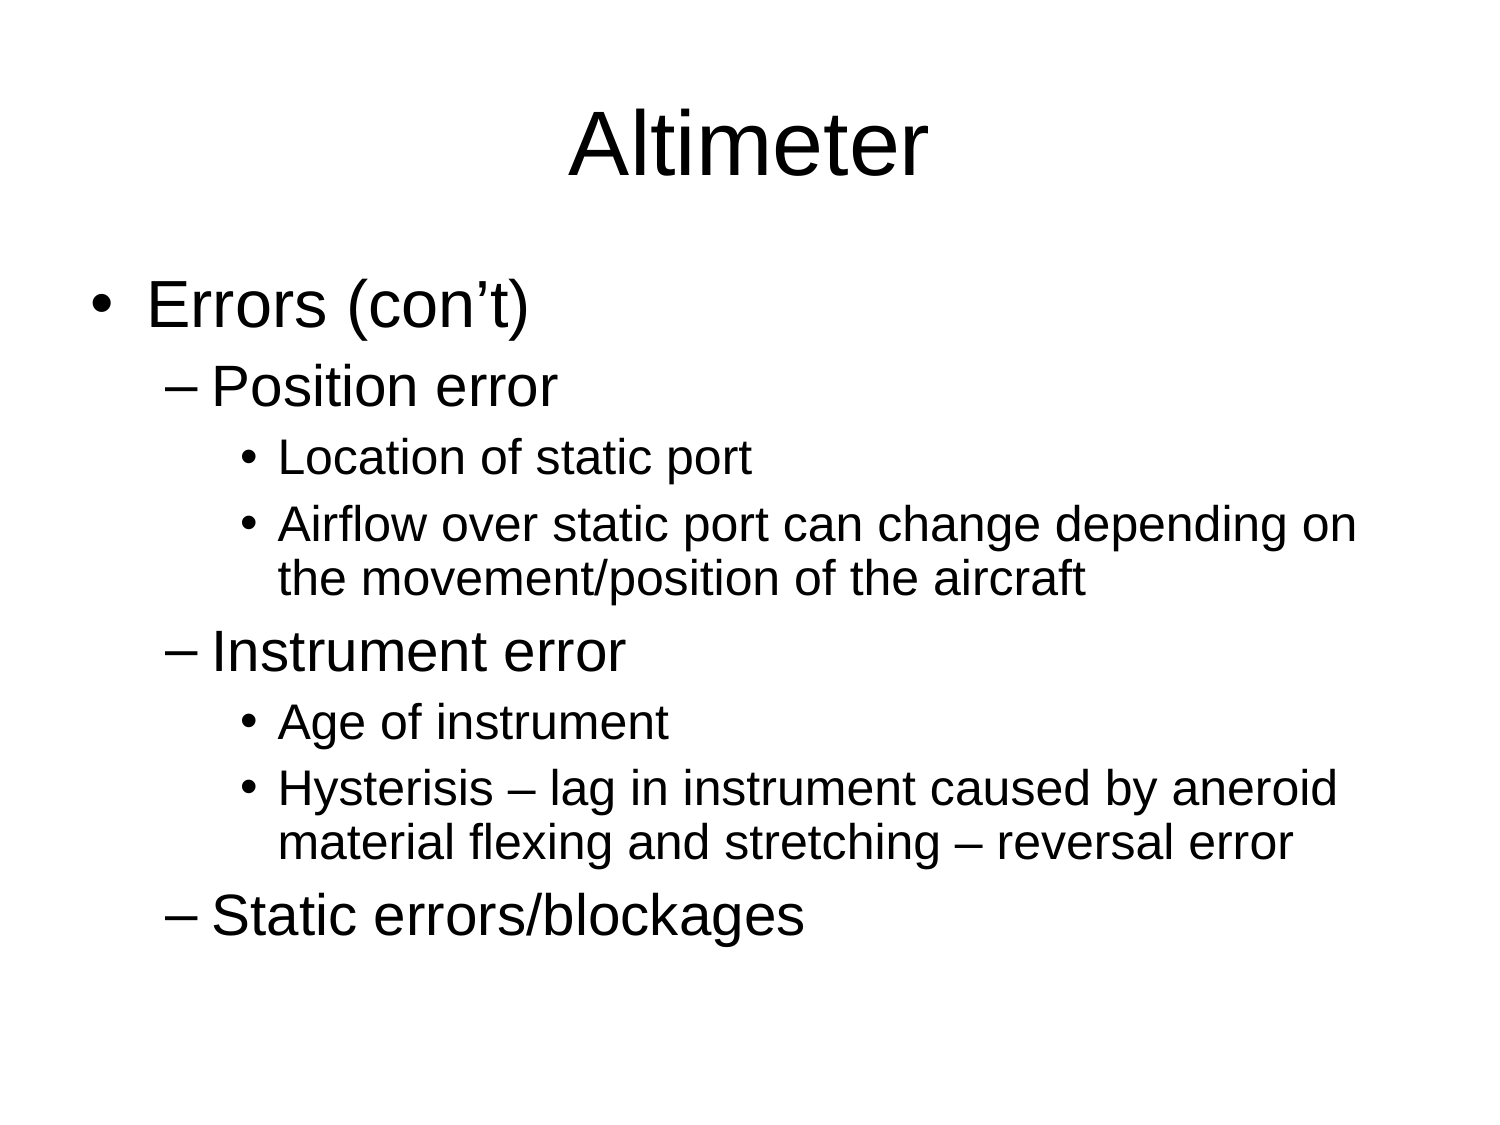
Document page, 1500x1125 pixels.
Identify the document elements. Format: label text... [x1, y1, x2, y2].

list Errors (con’t) Position error Location of static port Airflow over static port can change depending on the movement/position of the aircraft Instrument error Age of instrument Hysterisis – lag in instrument caused by aneroid material flexing and stretching – reversal error Static errors/blockages [75, 262, 1426, 1023]
title Altimeter [75, 45, 1426, 233]
